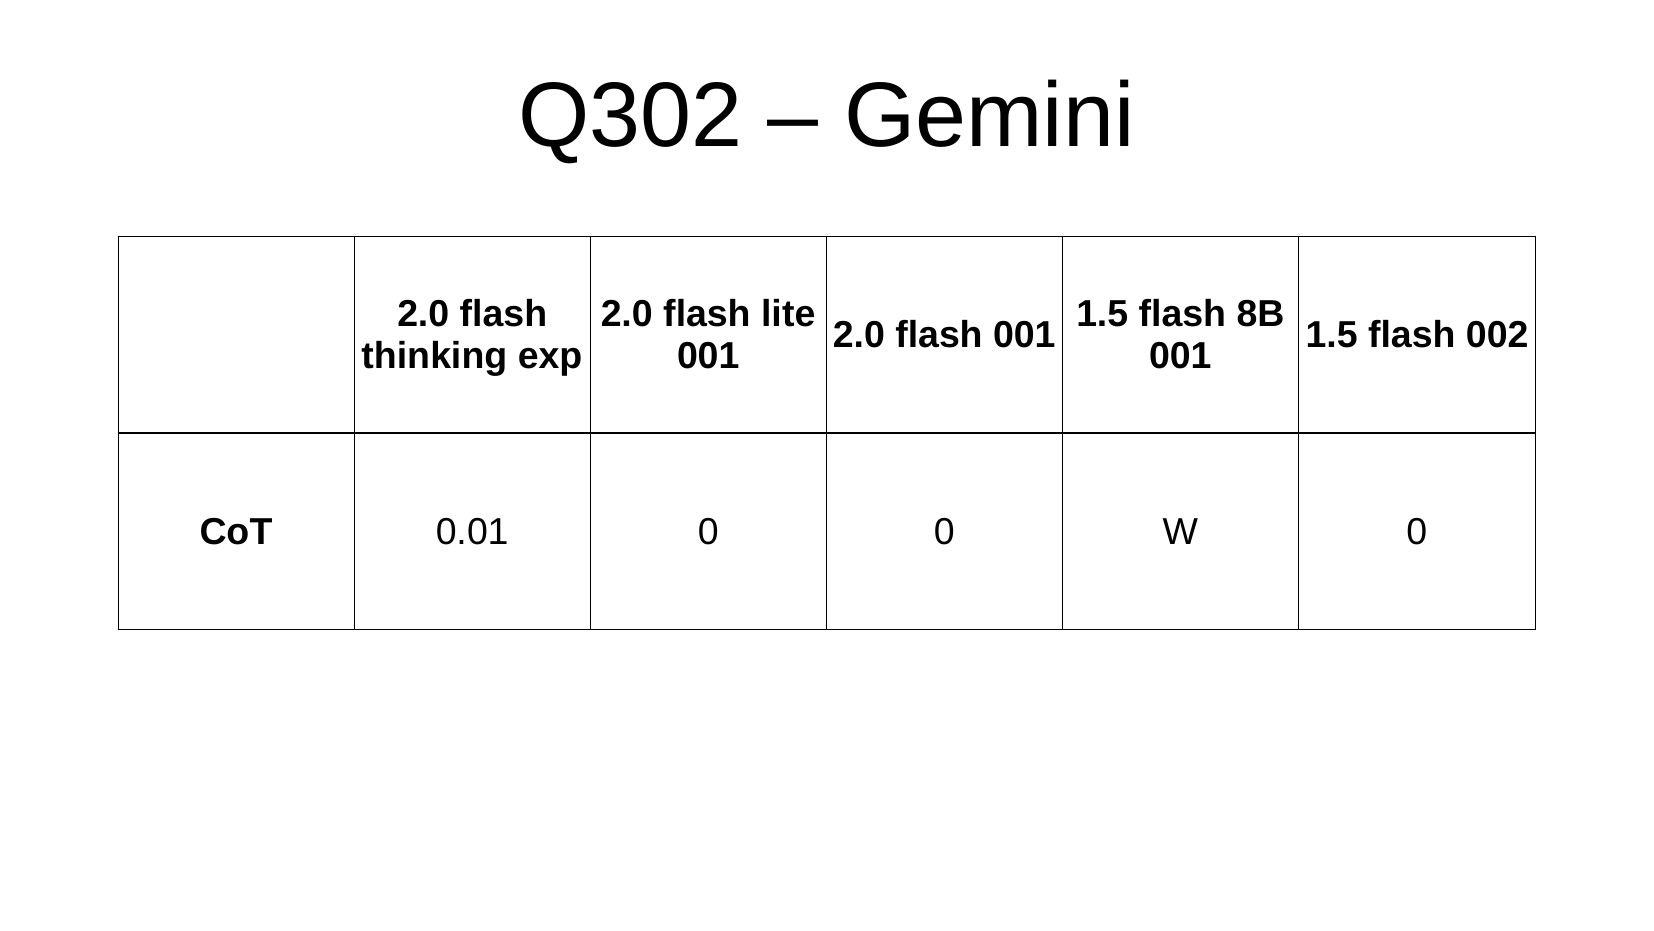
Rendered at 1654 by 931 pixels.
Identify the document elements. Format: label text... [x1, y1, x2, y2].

table_cell W [1063, 434, 1298, 629]
table_header 2.0 flash 001 [827, 237, 1062, 432]
table_cell 0.01 [355, 434, 590, 629]
table_header 1.5 flash 8B 001 [1063, 237, 1298, 432]
table_cell 0 [827, 434, 1062, 629]
table_header 2.0 flash lite 001 [591, 237, 826, 432]
table_header 2.0 flash thinking exp [355, 237, 590, 432]
table_cell 0 [591, 434, 826, 629]
table_cell 0 [1299, 434, 1535, 629]
table_cell CoT [119, 434, 354, 629]
table_header [119, 237, 354, 432]
table_header 1.5 flash 002 [1299, 237, 1535, 432]
title Q302 – Gemini [82, 37, 1571, 193]
